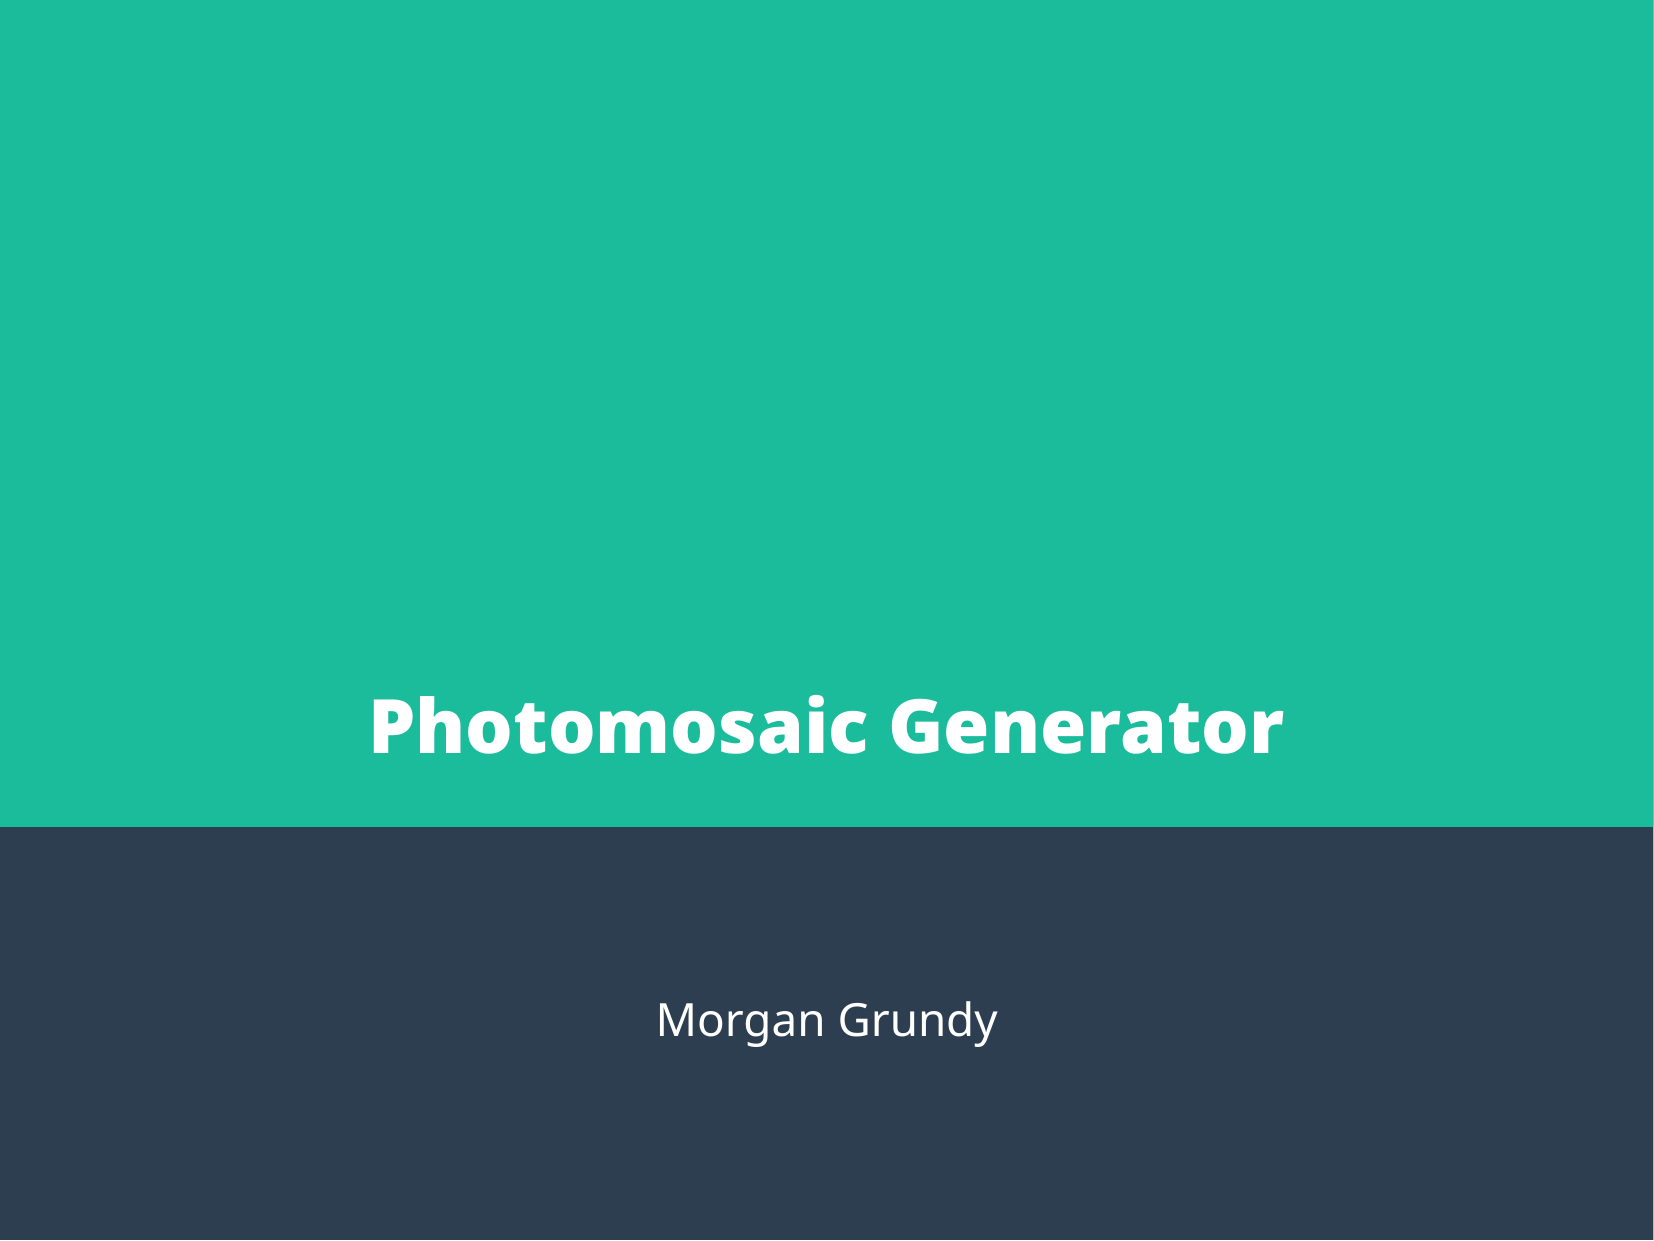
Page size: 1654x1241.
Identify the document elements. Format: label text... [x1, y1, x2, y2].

subtitle Morgan Grundy [59, 856, 1595, 1182]
title Photomosaic Generator [59, 620, 1595, 778]
